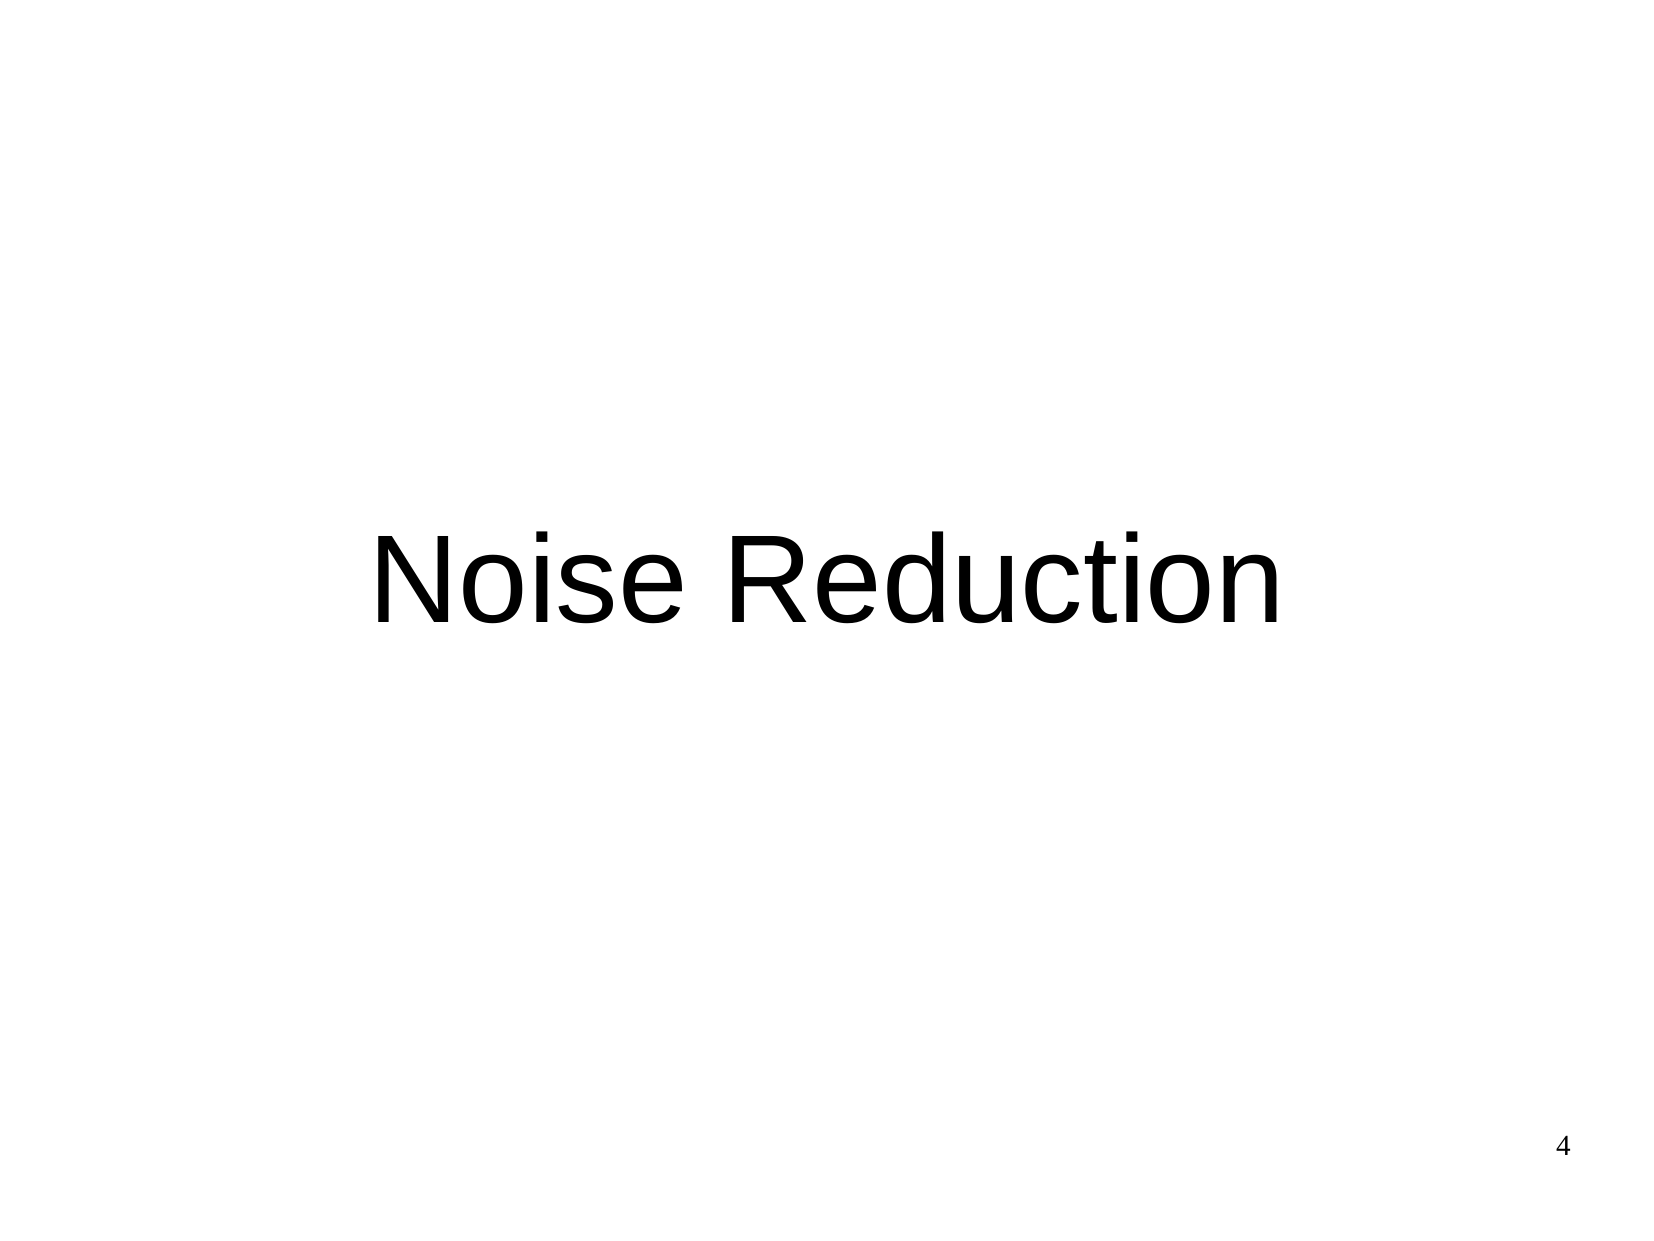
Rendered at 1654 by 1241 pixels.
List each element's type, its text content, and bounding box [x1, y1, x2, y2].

subtitle Noise Reduction [82, 49, 1571, 1109]
